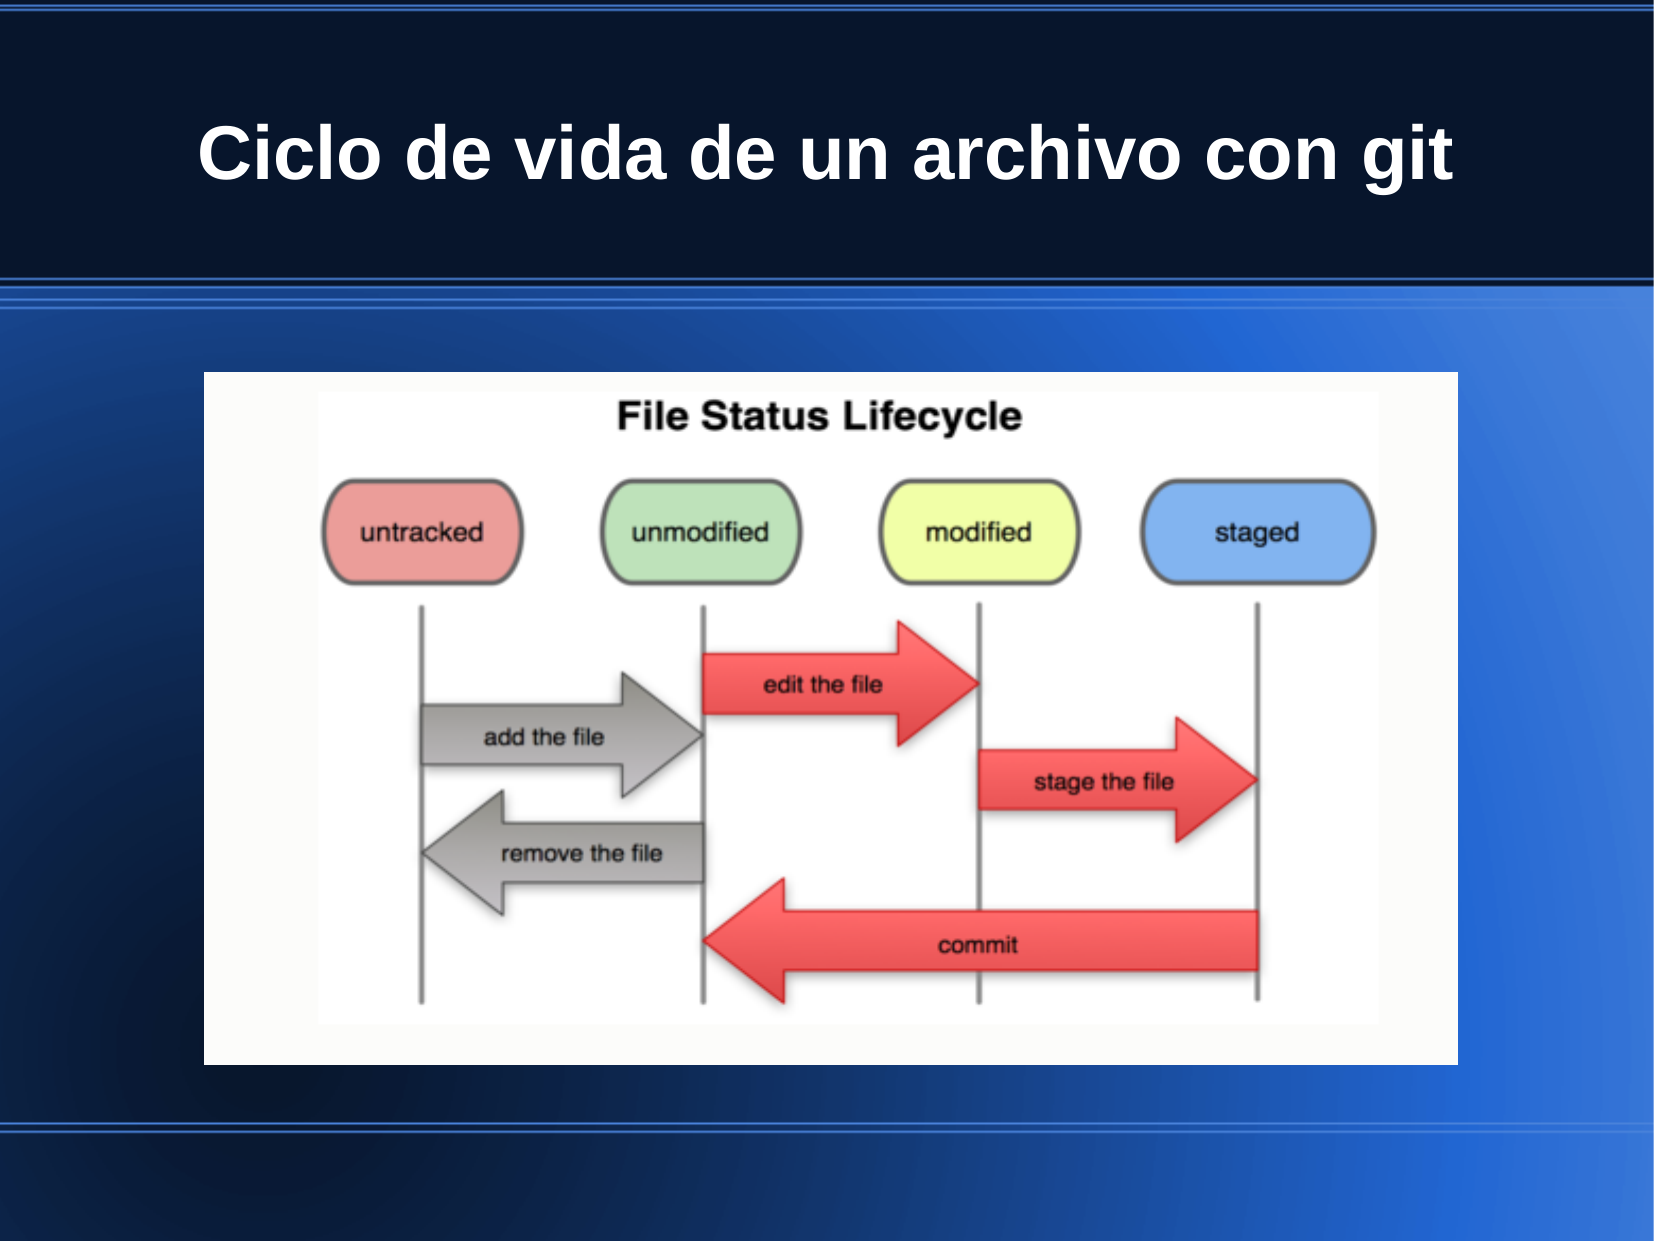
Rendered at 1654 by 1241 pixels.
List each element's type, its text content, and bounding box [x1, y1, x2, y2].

picture [0, 0, 1654, 1241]
title Ciclo de vida de un archivo con git [82, 49, 1571, 257]
